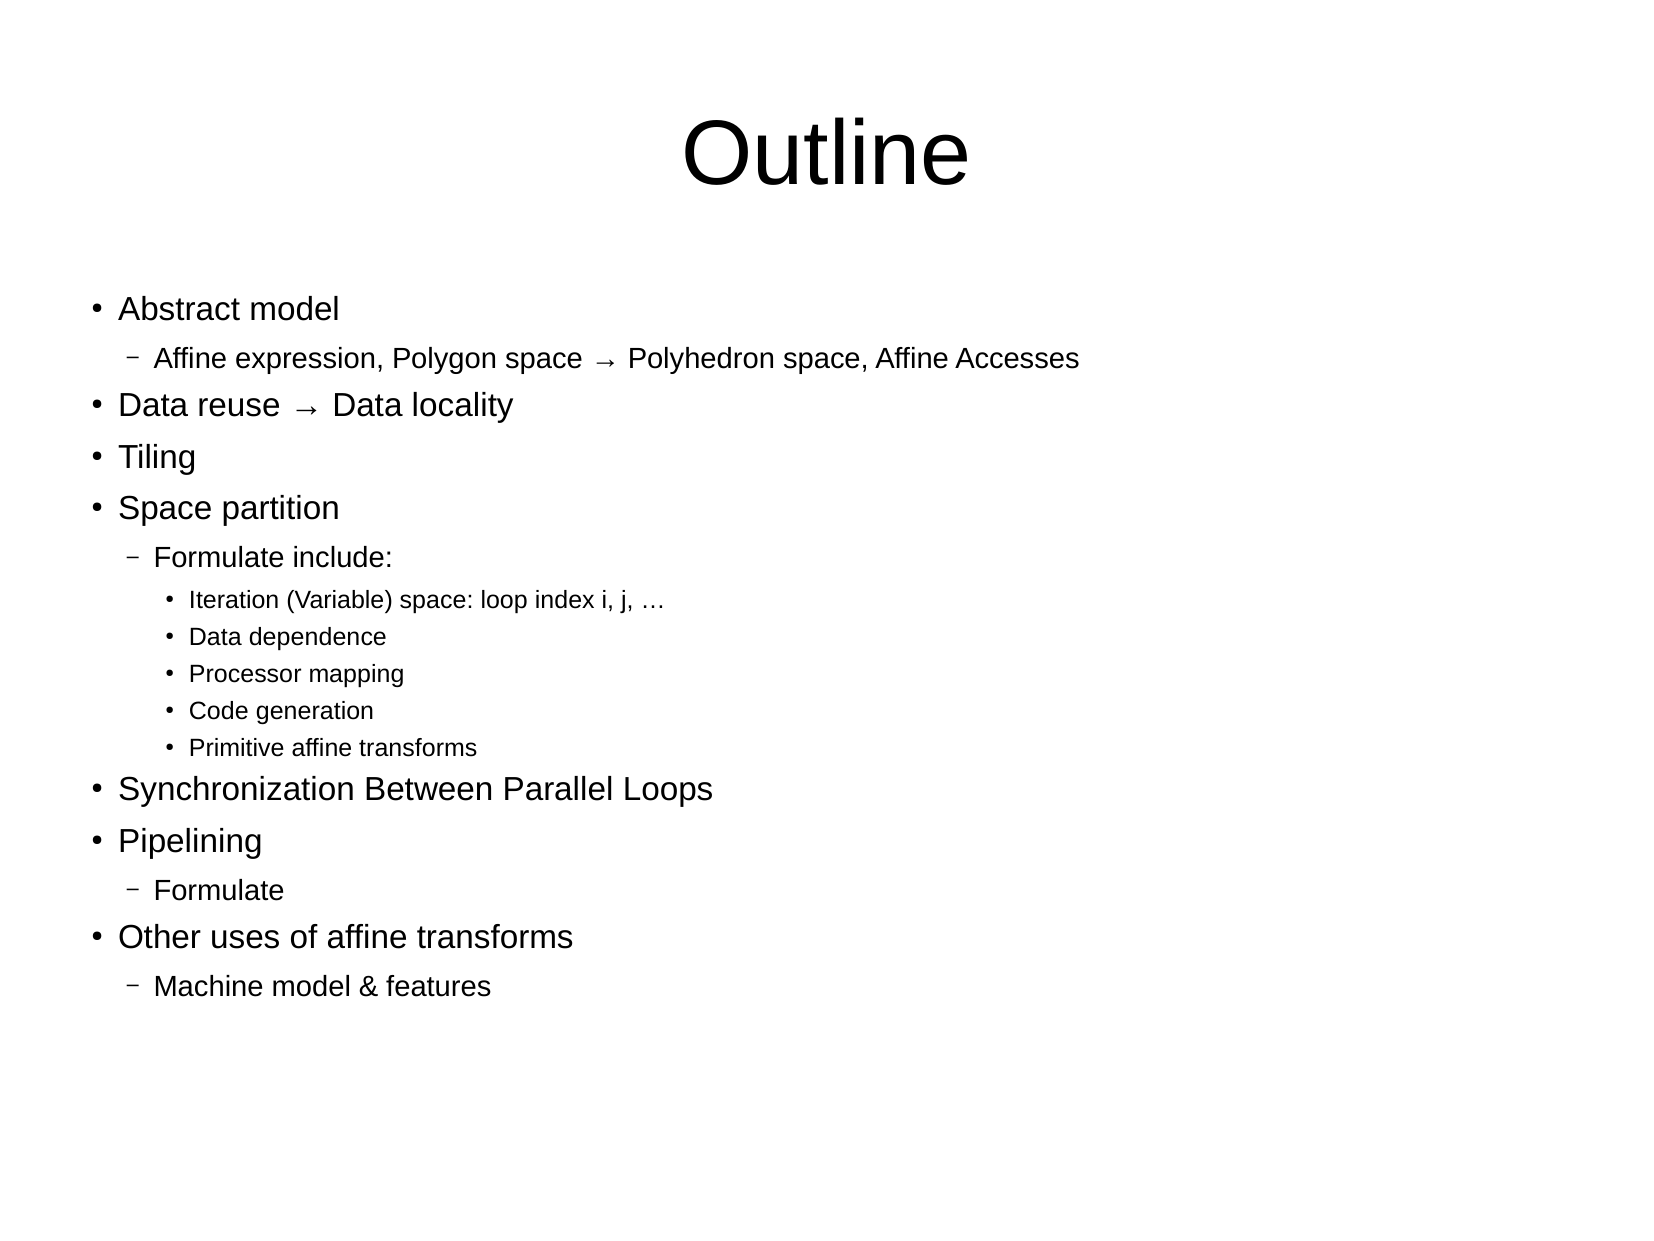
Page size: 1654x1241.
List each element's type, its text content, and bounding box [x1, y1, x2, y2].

title Outline [82, 49, 1571, 257]
list Abstract model Affine expression, Polygon space → Polyhedron space, Affine Accesses Data reuse → Data locality Tiling Space partition Formulate include: Iteration (Variable) space: loop index i, j, … Data dependence Processor mapping Code generation Primitive affine transforms Synchronization Between Parallel Loops Pipelining Formulate Other uses of affine transforms Machine model & features [82, 290, 1538, 1010]
